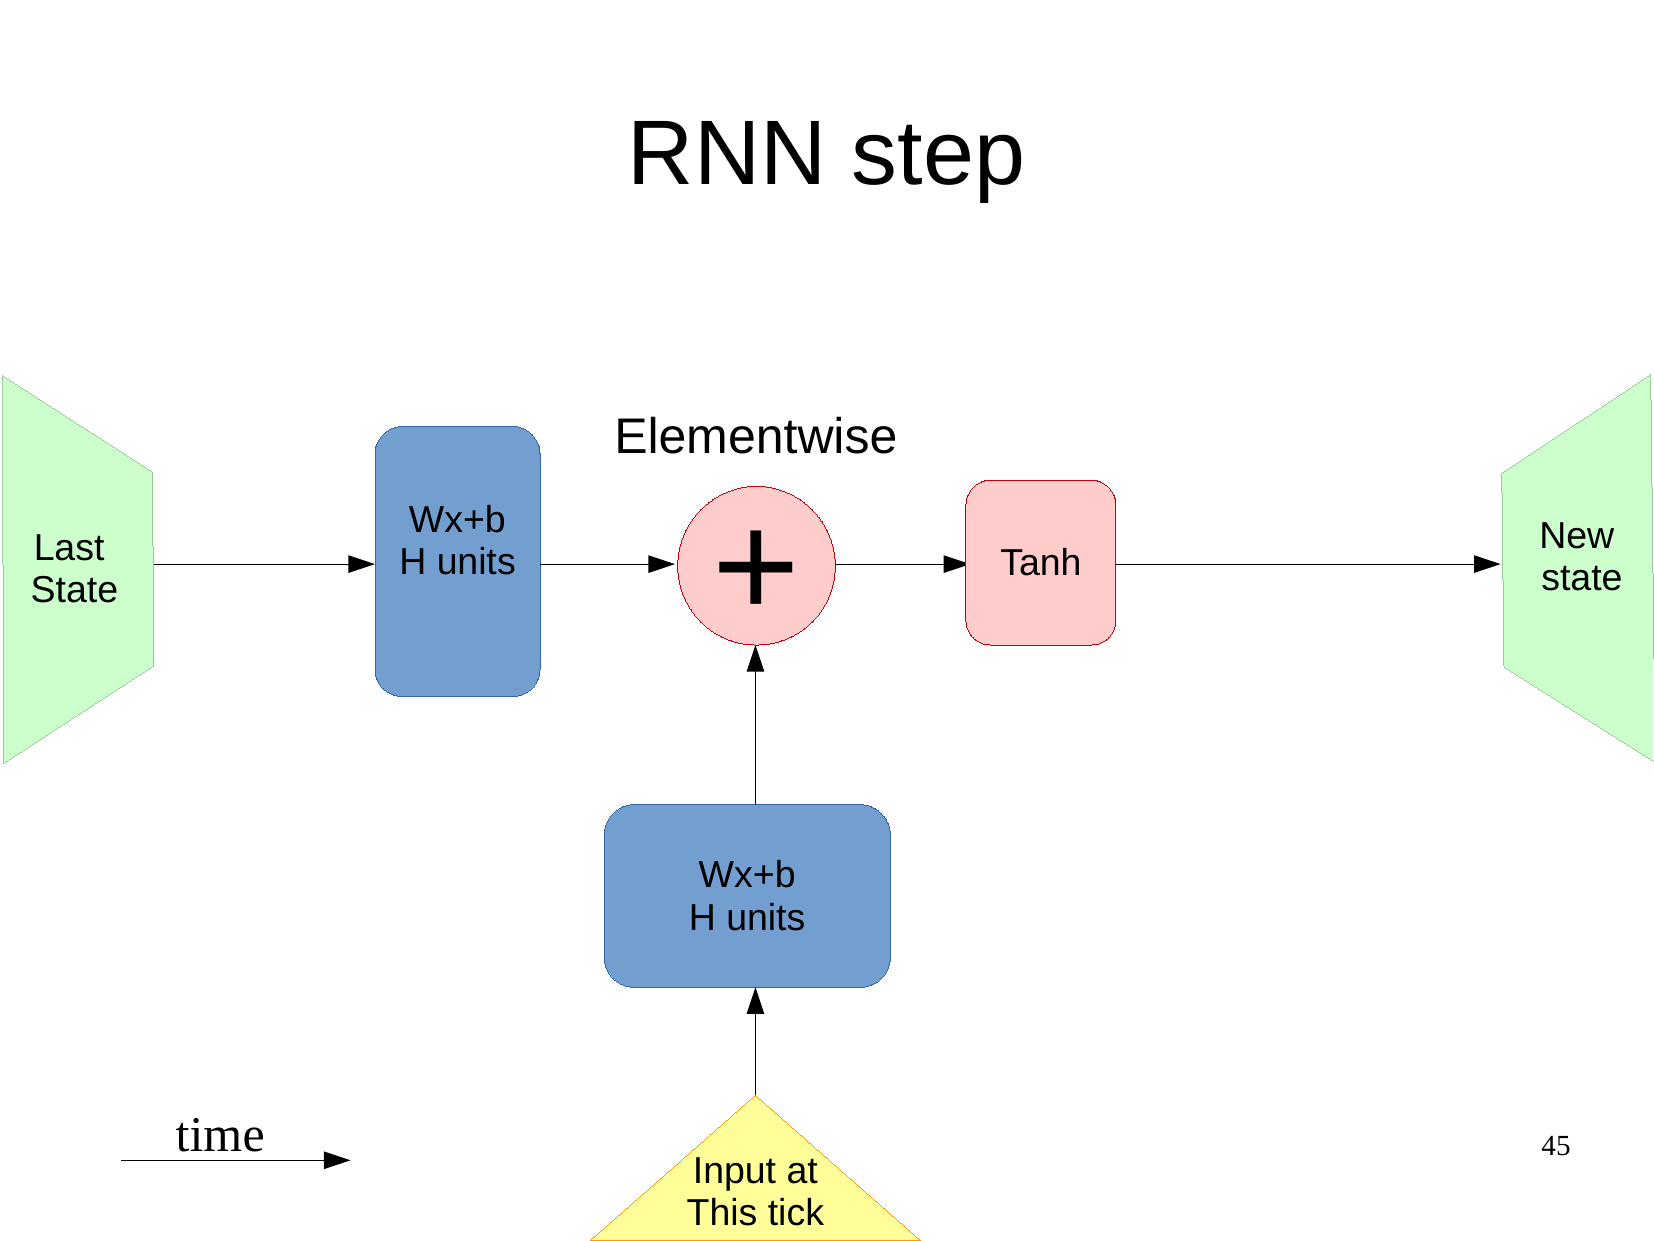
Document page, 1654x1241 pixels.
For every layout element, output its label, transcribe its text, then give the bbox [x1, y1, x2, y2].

text_box Wx+b H units [604, 804, 891, 988]
title RNN step [82, 49, 1571, 257]
text_box [1503, 606, 1654, 762]
text_box Input at This tick [590, 1095, 921, 1241]
text_box Last State [0, 519, 169, 661]
text_box Wx+b H units [375, 426, 541, 697]
text_box [1501, 374, 1653, 507]
text_box [3, 661, 154, 764]
text_box Elementwise [599, 400, 913, 472]
text_box [2, 375, 153, 519]
text_box New state [1483, 507, 1654, 606]
text_box Tanh [965, 480, 1116, 646]
text_box time [160, 1107, 280, 1164]
text_box + [677, 486, 836, 646]
